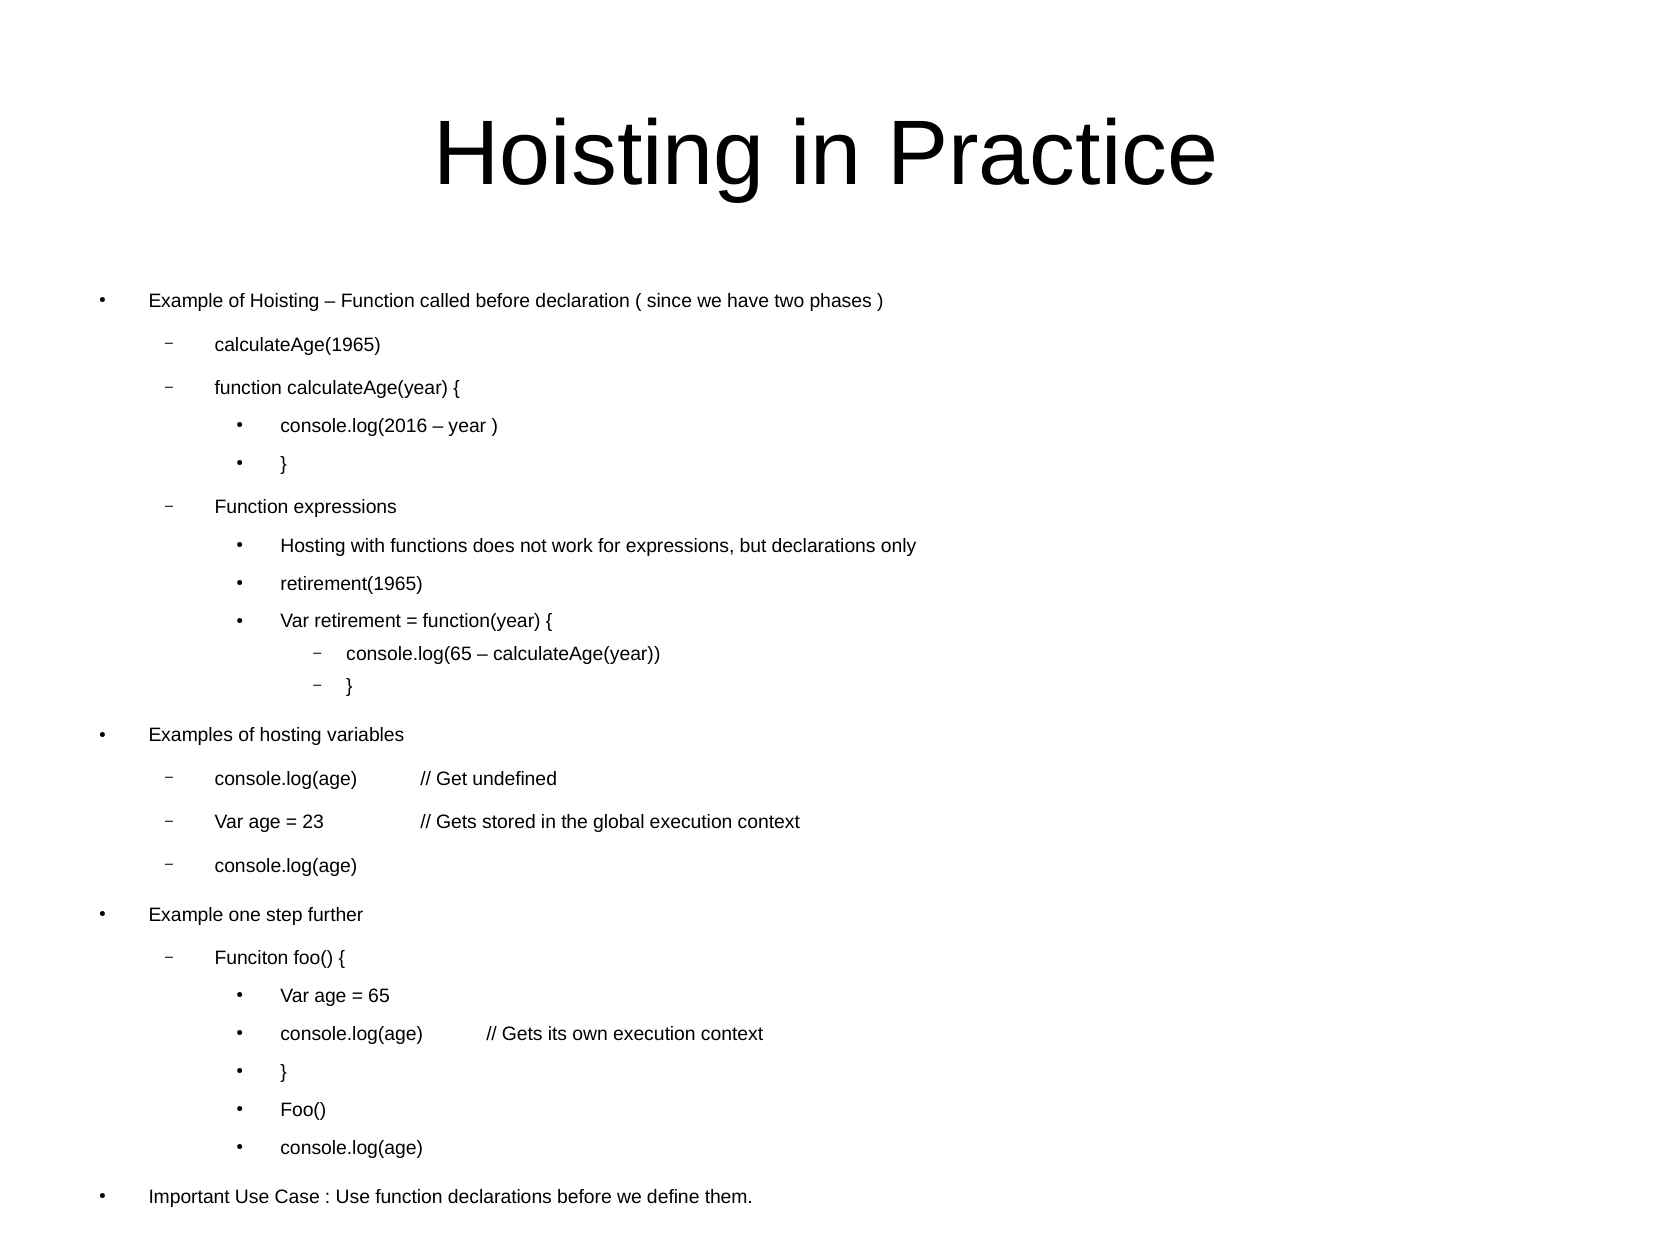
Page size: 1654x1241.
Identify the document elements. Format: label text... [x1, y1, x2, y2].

title Hoisting in Practice [82, 49, 1571, 257]
list Example of Hoisting – Function called before declaration ( since we have two phases ) calculateAge(1965) function calculateAge(year) { console.log(2016 – year ) } Function expressions Hosting with functions does not work for expressions, but declarations only retirement(1965) Var retirement = function(year) { console.log(65 – calculateAge(year)) } Examples of hosting variables console.log(age) // Get undefined Var age = 23 // Gets stored in the global execution context console.log(age) Example one step further Funciton foo() { Var age = 65 console.log(age) // Gets its own execution context } Foo() console.log(age) Important Use Case : Use function declarations before we define them. [82, 290, 1583, 1217]
